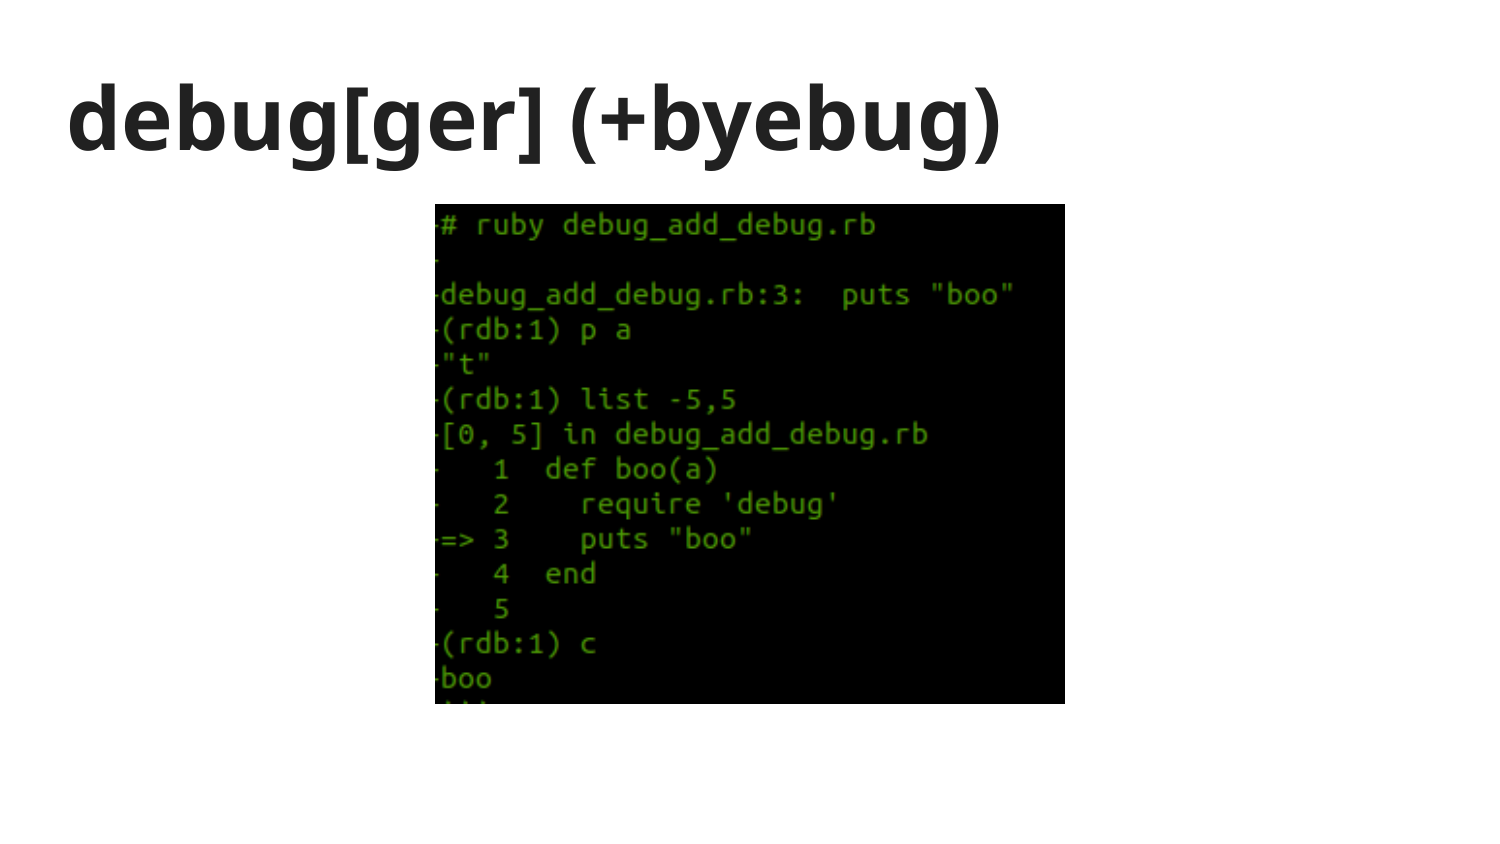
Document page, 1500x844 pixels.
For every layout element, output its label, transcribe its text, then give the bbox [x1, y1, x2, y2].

picture [435, 204, 1065, 704]
title debug[ger] (+byebug) [51, 48, 1449, 180]
